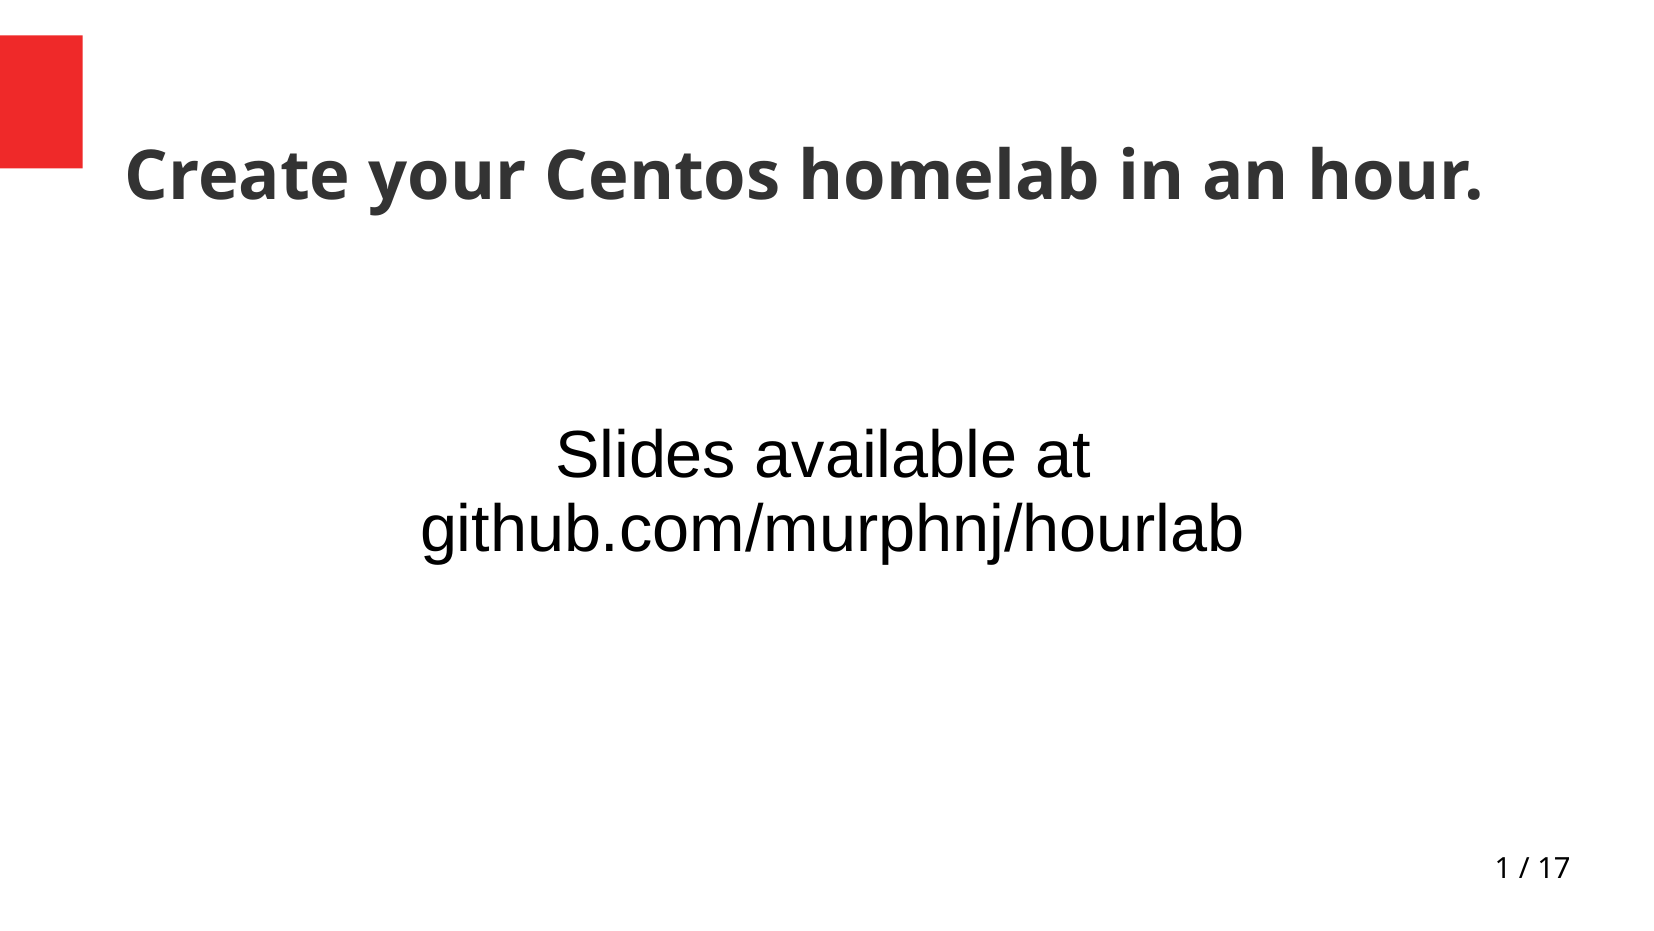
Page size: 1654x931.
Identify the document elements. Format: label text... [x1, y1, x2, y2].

subtitle Slides available at github.com/murphnj/hourlab [129, 285, 1536, 848]
title Create your Centos homelab in an hour. [124, 45, 1531, 394]
